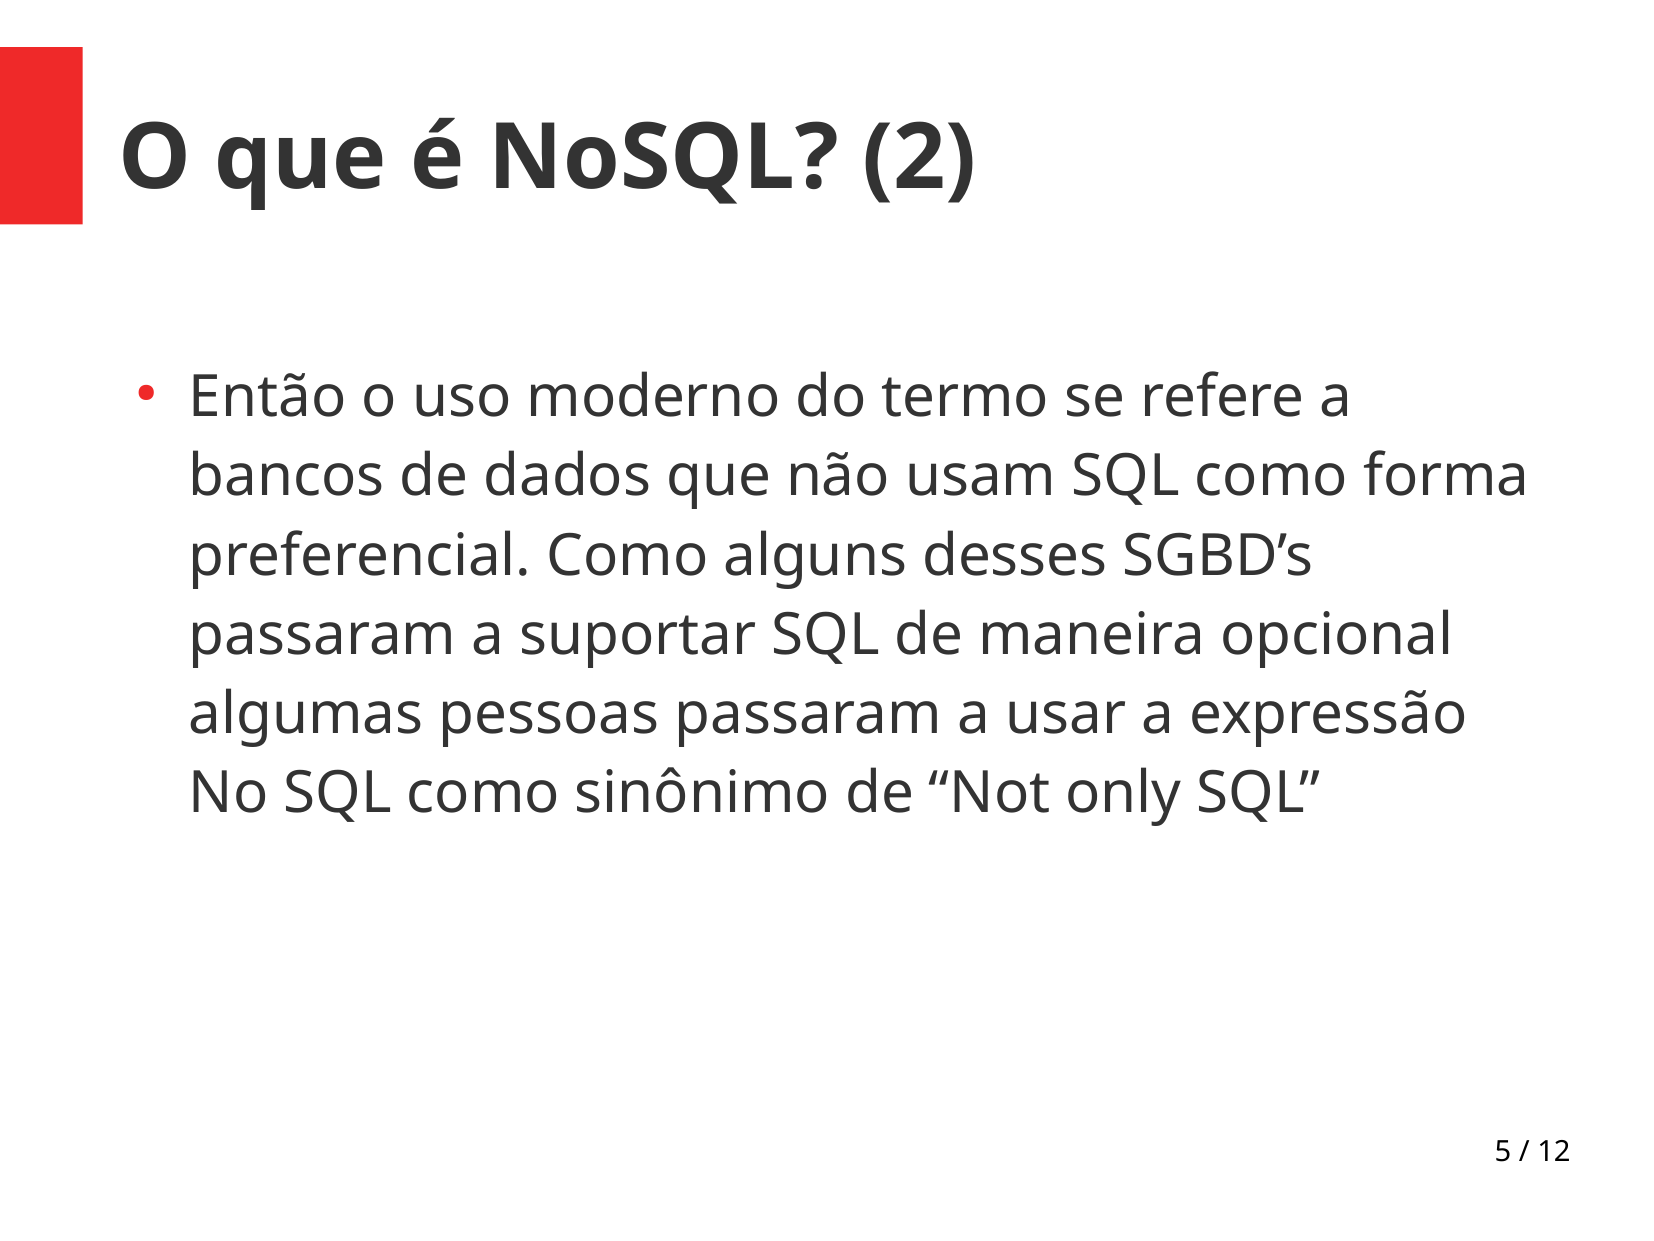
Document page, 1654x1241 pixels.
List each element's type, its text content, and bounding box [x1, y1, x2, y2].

title O que é NoSQL? (2) [118, 49, 1571, 257]
list Então o uso moderno do termo se refere a bancos de dados que não usam SQL como forma preferencial. Como alguns desses SGBD’s passaram a suportar SQL de maneira opcional algumas pessoas passaram a usar a expressão No SQL como sinônimo de “Not only SQL” [118, 354, 1536, 1074]
